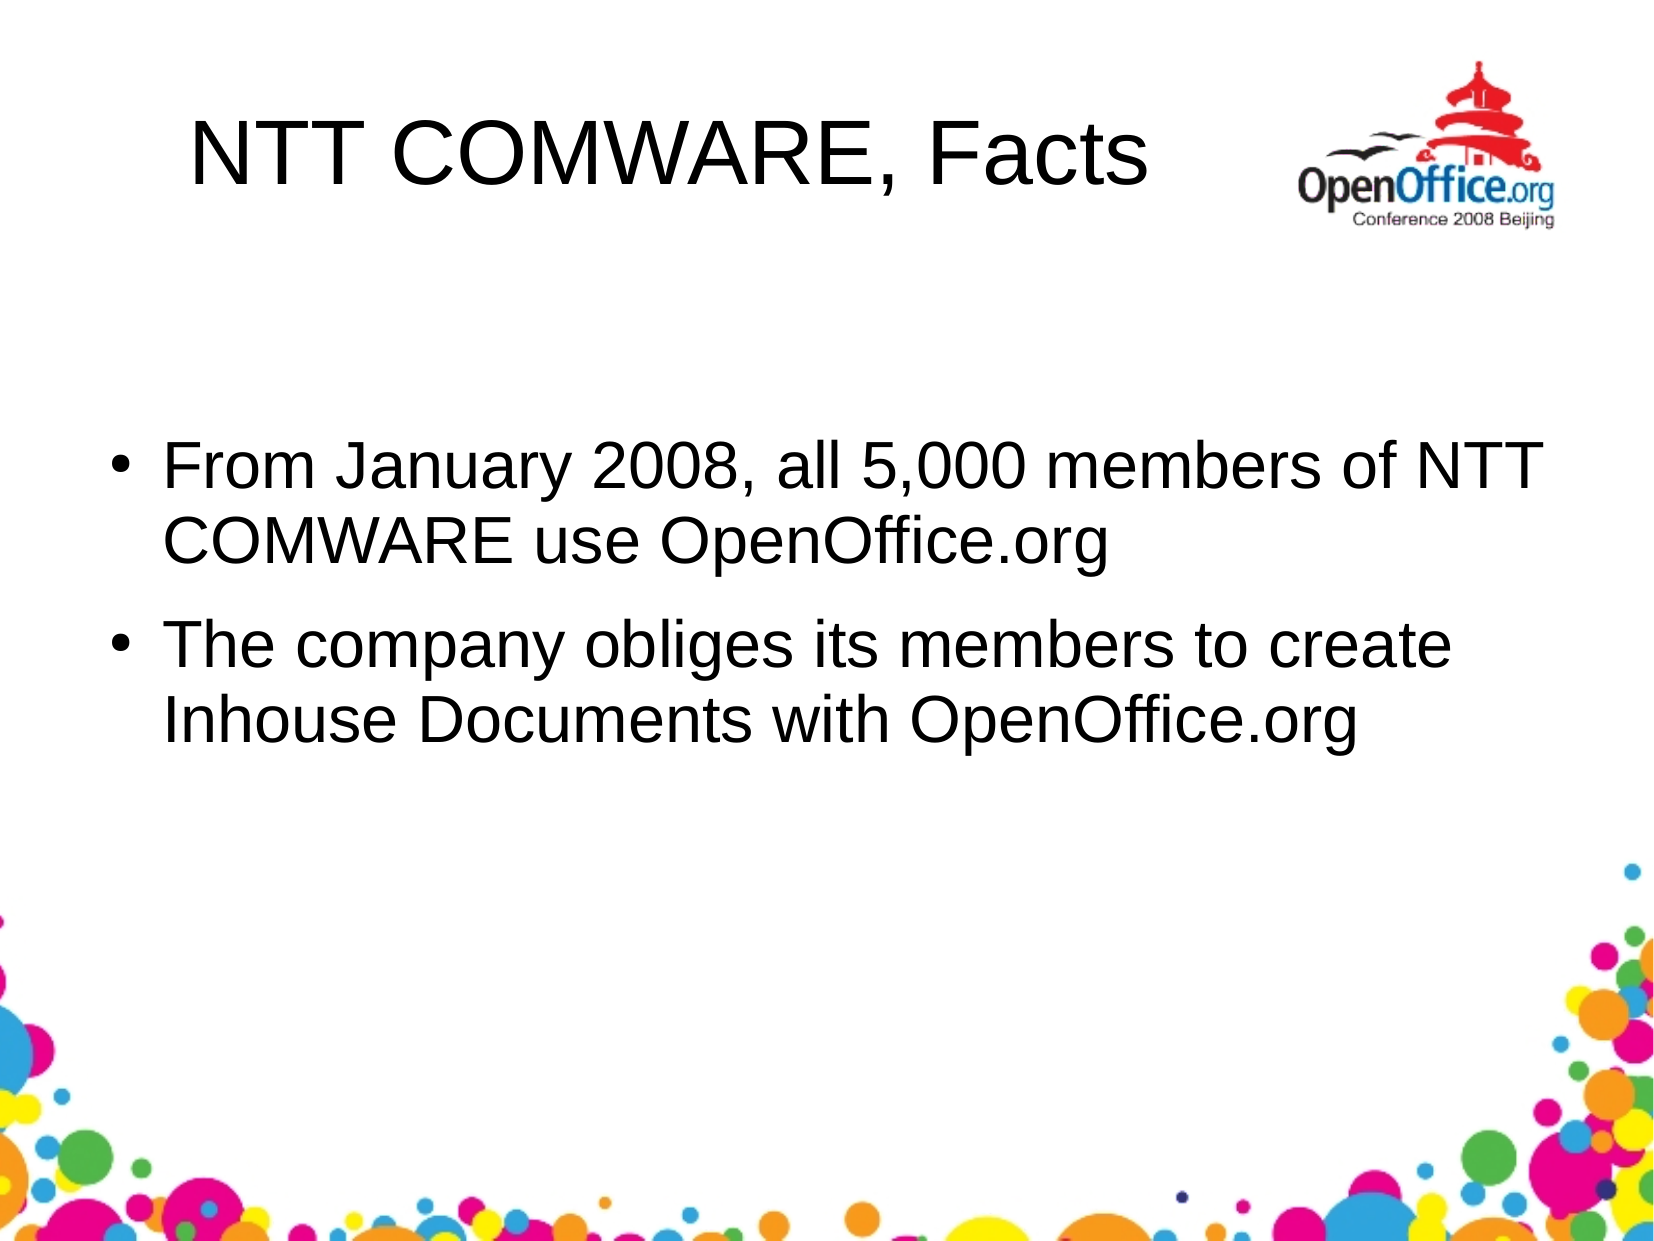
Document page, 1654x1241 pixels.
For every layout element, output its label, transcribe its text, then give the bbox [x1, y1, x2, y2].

picture [0, 810, 1654, 1241]
picture [1285, 51, 1569, 250]
title NTT COMWARE, Facts [82, 56, 1258, 250]
list From January 2008, all 5,000 members of NTT COMWARE use OpenOffice.org The company obliges its members to create Inhouse Documents with OpenOffice.org [91, 427, 1580, 821]
